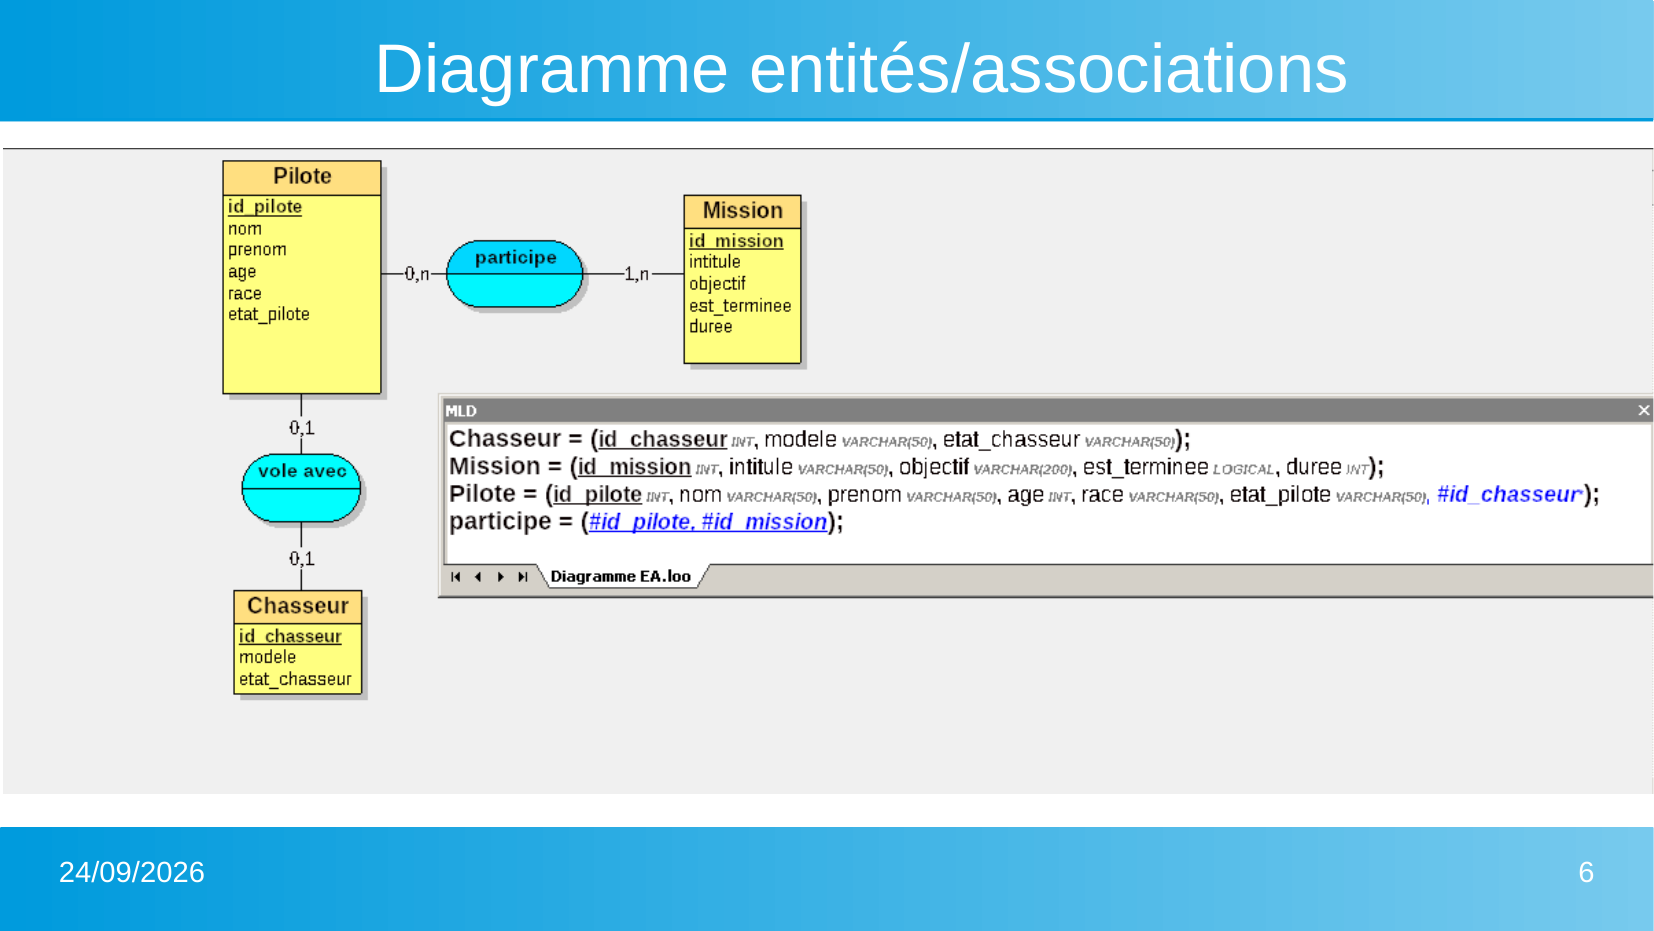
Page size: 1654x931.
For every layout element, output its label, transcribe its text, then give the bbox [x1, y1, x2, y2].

title Diagramme entités/associations [59, 29, 1595, 108]
picture [3, 148, 1654, 794]
